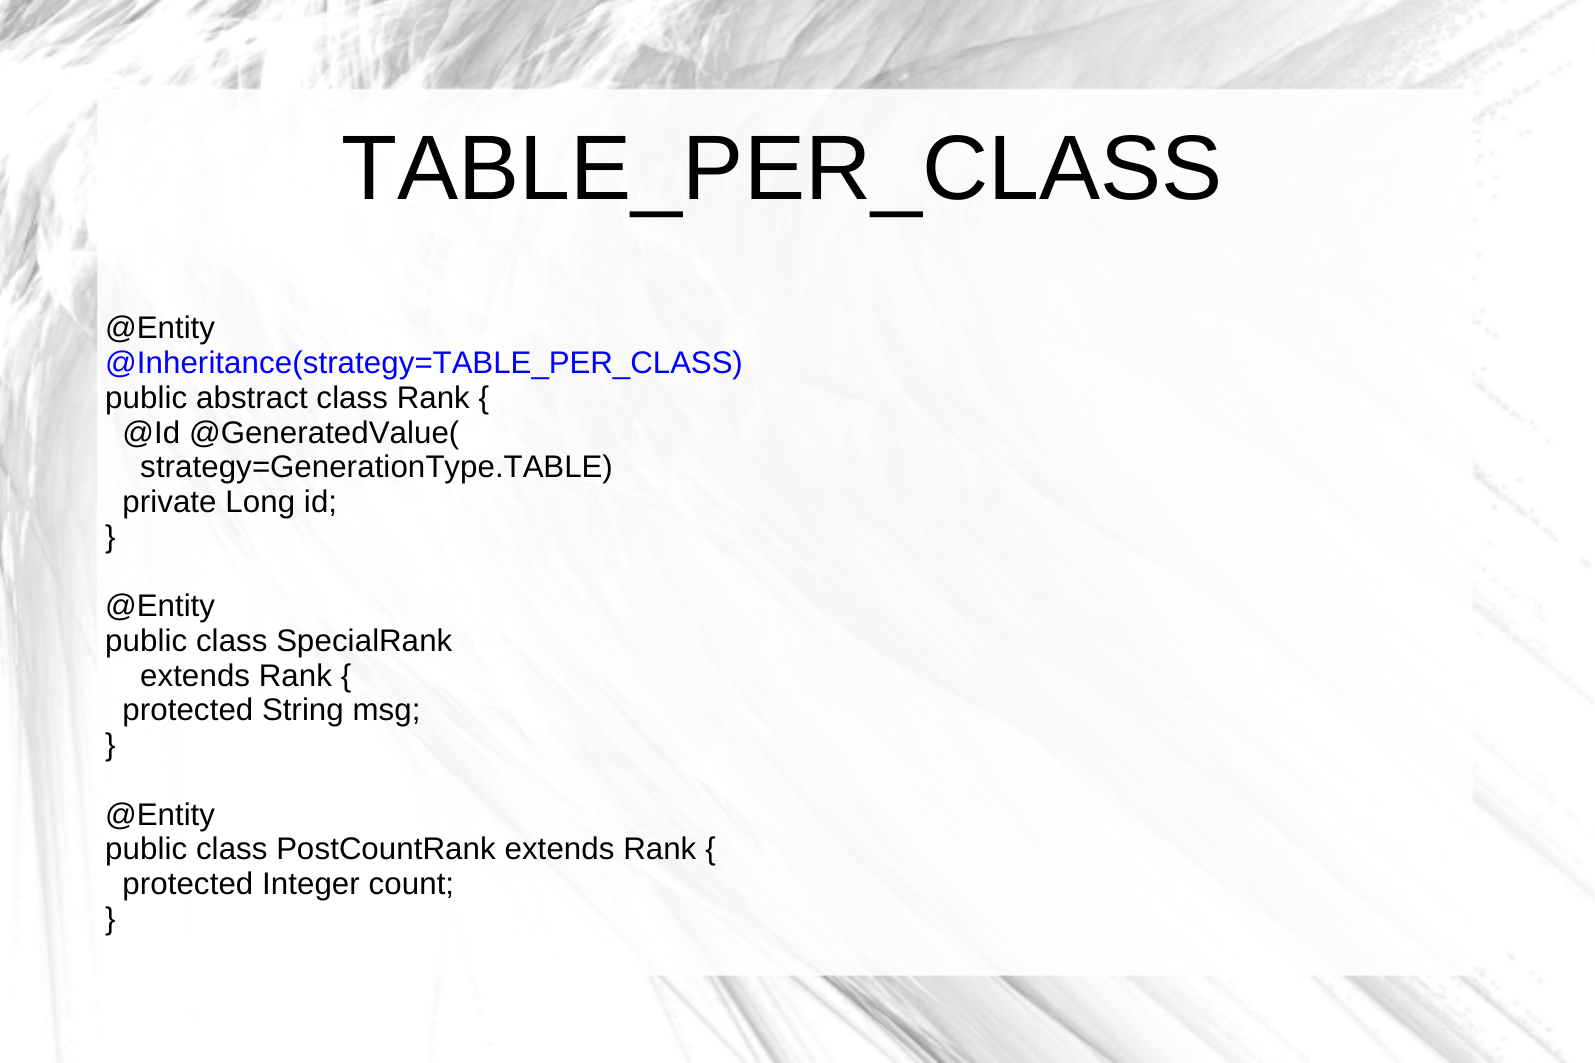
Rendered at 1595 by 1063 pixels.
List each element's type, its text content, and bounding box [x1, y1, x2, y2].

picture [0, 0, 1595, 1063]
title TABLE_PER_CLASS [113, 96, 1453, 241]
subtitle @Entity @Inheritance(strategy=TABLE_PER_CLASS) public abstract class Rank { @Id @GeneratedValue( strategy=GenerationType.TABLE) private Long id; } @Entity public class SpecialRank extends Rank { protected String msg; } @Entity public class PostCountRank extends Rank { protected Integer count; } [105, 310, 738, 936]
